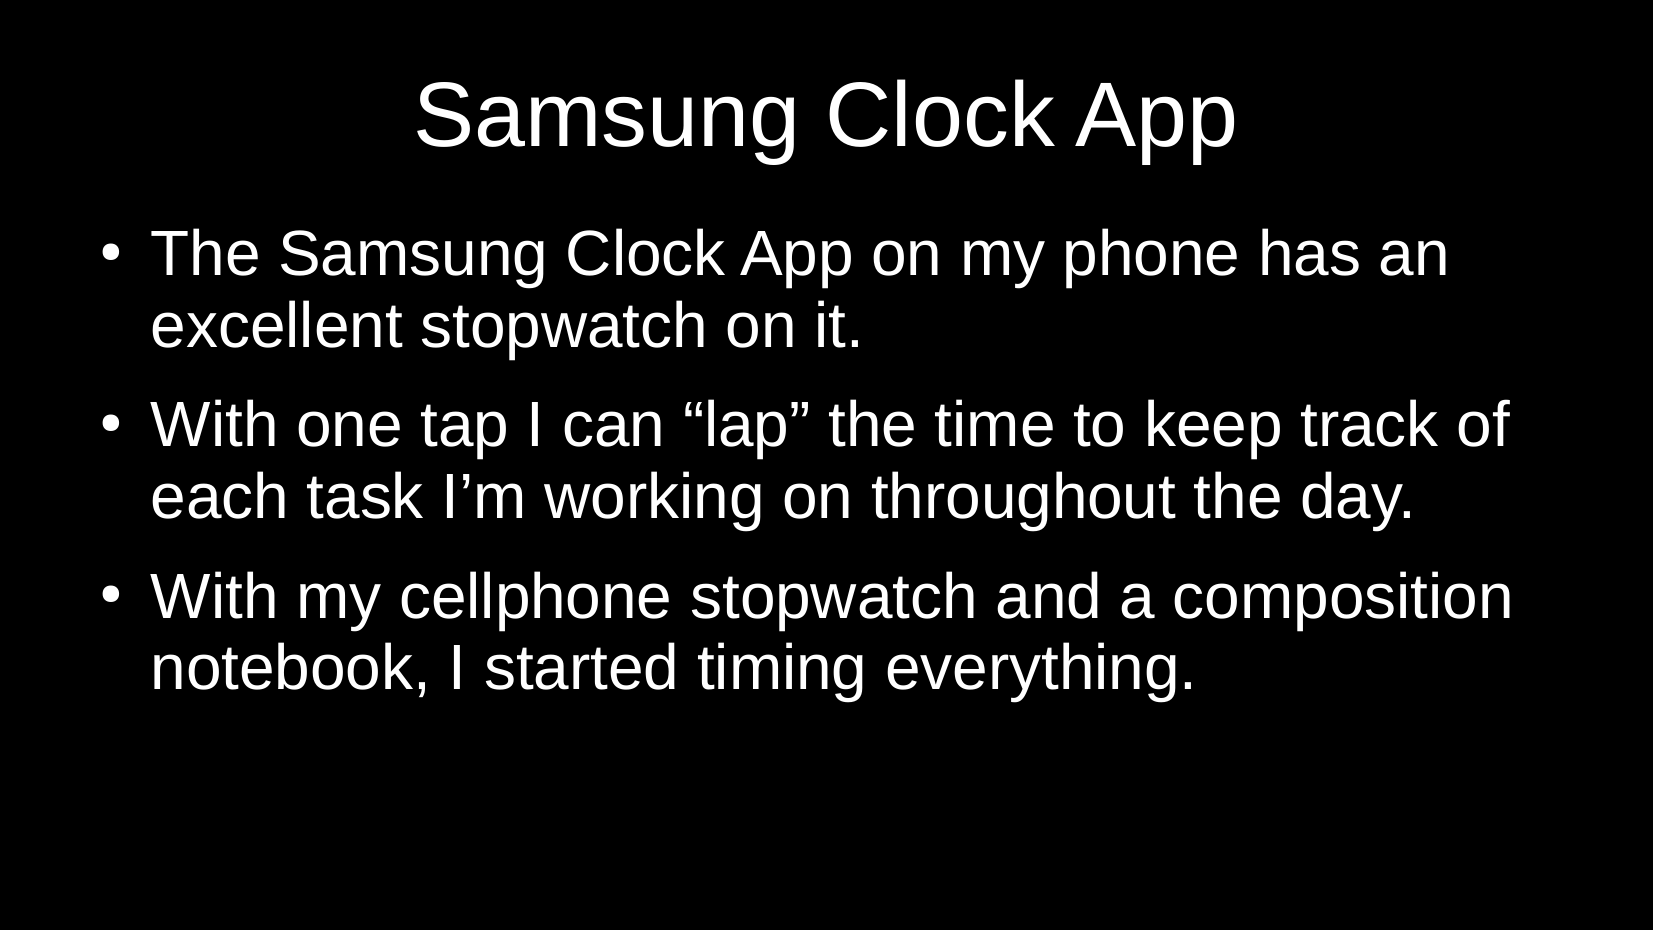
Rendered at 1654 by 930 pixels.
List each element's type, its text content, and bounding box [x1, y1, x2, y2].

list The Samsung Clock App on my phone has an excellent stopwatch on it. With one tap I can “lap” the time to keep track of each task I’m working on throughout the day. With my cellphone stopwatch and a composition notebook, I started timing everything. [82, 217, 1571, 757]
title Samsung Clock App [82, 37, 1571, 193]
